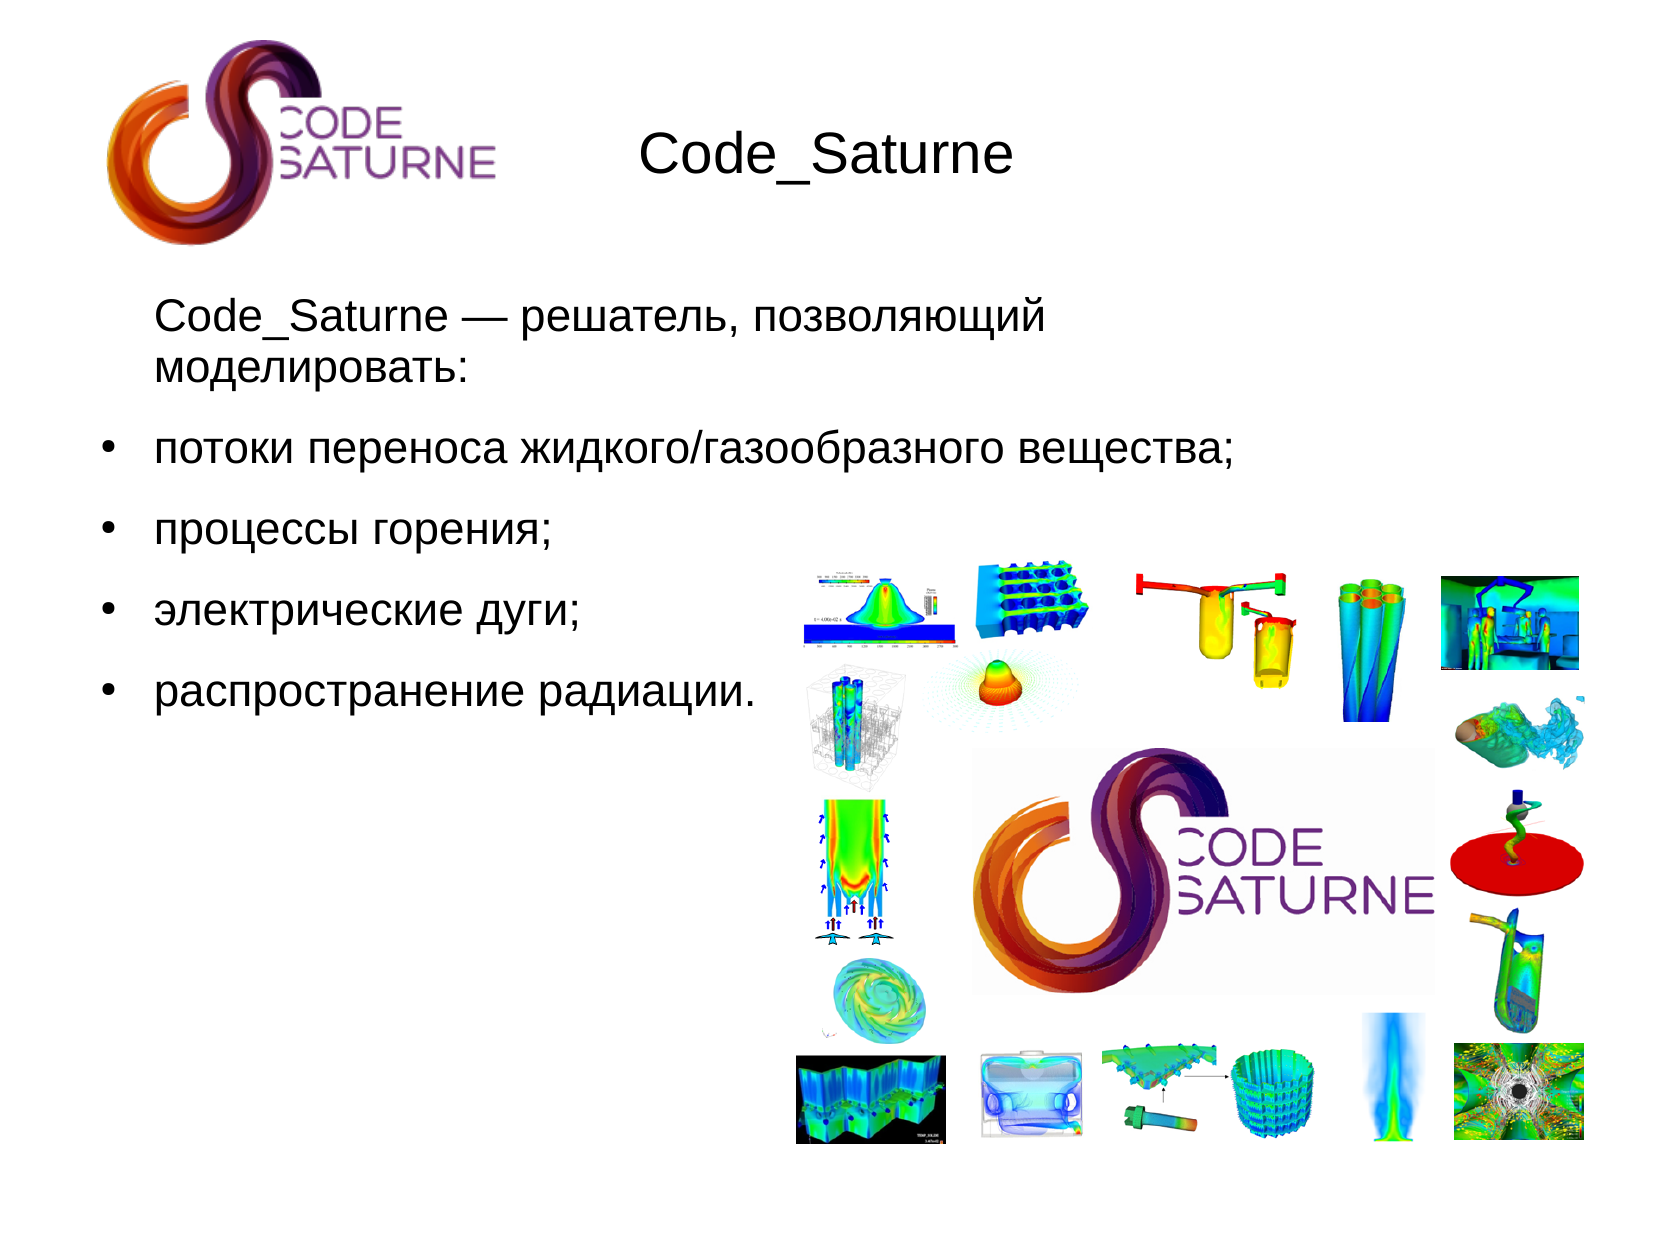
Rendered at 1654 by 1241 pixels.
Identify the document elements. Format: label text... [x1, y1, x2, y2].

picture [779, 548, 1607, 1170]
title Code_Saturne [82, 49, 1571, 257]
list Code_Saturne — решатель, позволяющий моделировать: потоки переноса жидкого/газообразного вещества; процессы горения; электрические дуги; распространение радиации. [82, 290, 1288, 1170]
picture [106, 40, 497, 249]
